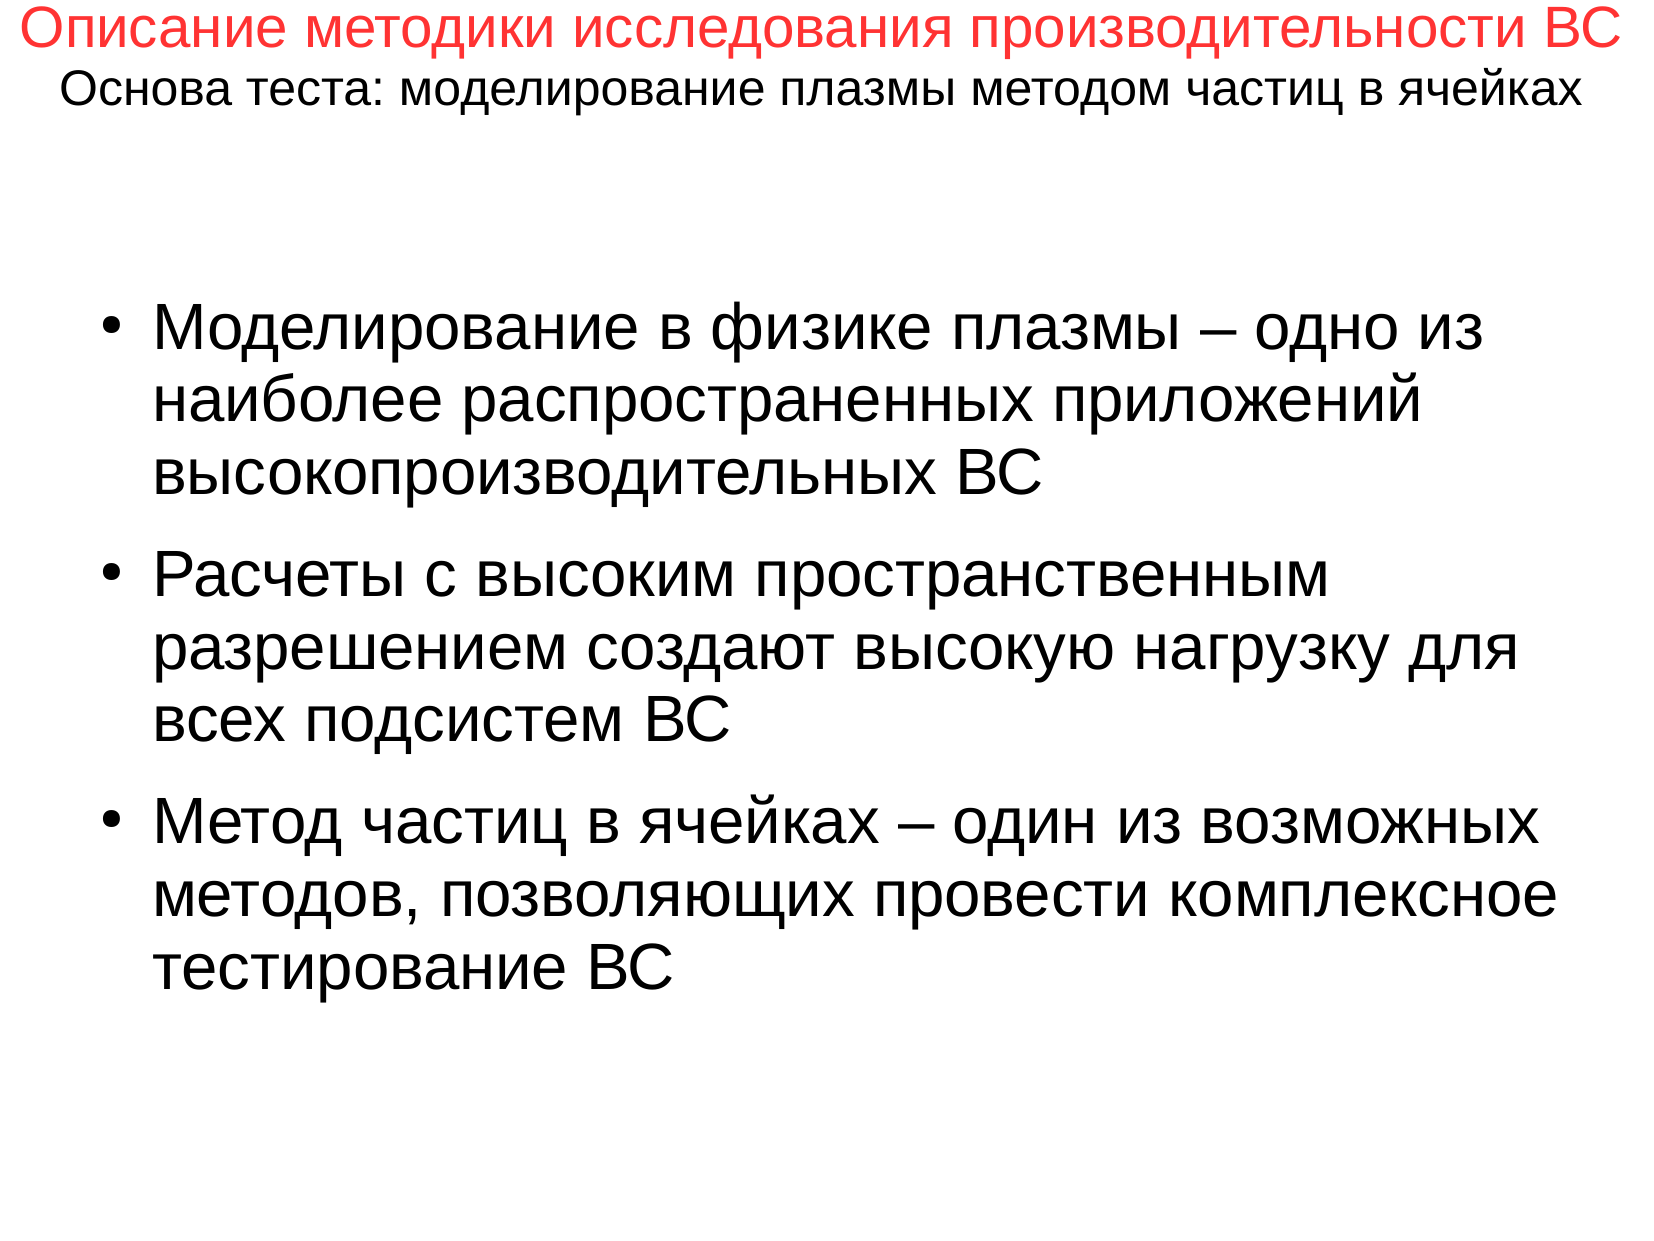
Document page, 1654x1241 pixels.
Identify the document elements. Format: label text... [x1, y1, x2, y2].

list Моделирование в физике плазмы – одно из наиболее распространенных приложений высокопроизводительных ВС Расчеты с высоким пространственным разрешением создают высокую нагрузку для всех подсистем ВС Метод частиц в ячейках – один из возможных методов, позволяющих провести комплексное тестирование ВС [82, 290, 1571, 1010]
title Описание методики исследования производительности ВС Основа теста: моделирование плазмы методом частиц в ячейках [0, 0, 1654, 251]
